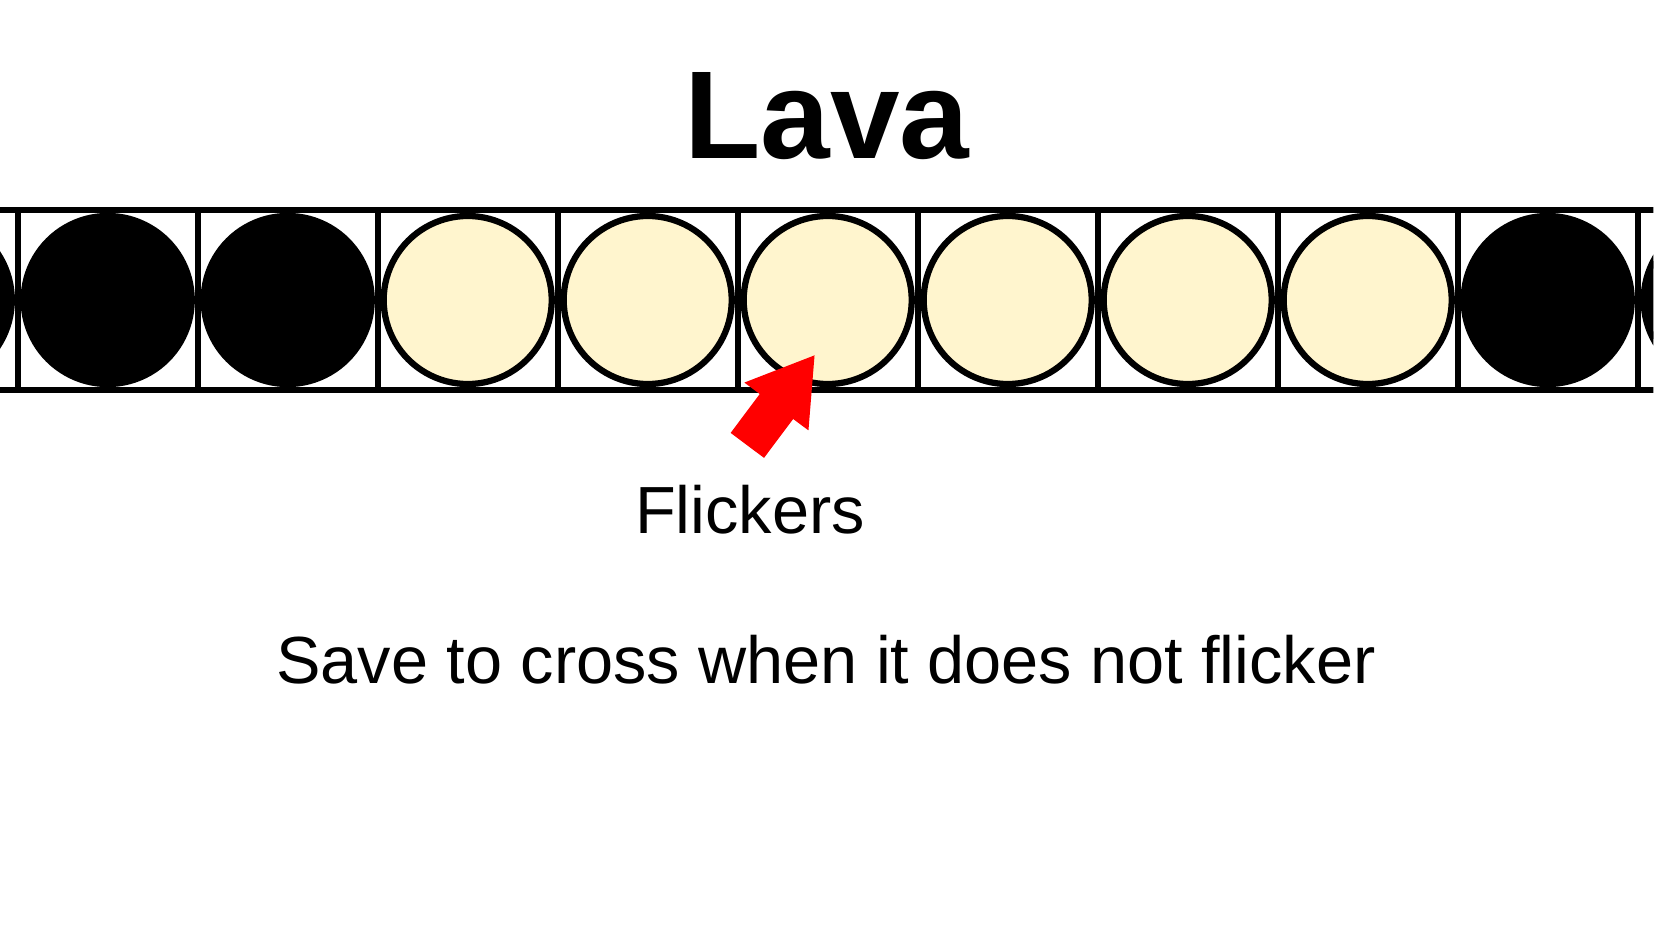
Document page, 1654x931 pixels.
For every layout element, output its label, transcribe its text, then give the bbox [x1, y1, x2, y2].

text_box Flickers [345, 465, 1156, 556]
subtitle Save to cross when it does not flicker [82, 391, 1571, 931]
title Lava [82, 37, 1571, 193]
text_box [0, 210, 1654, 391]
